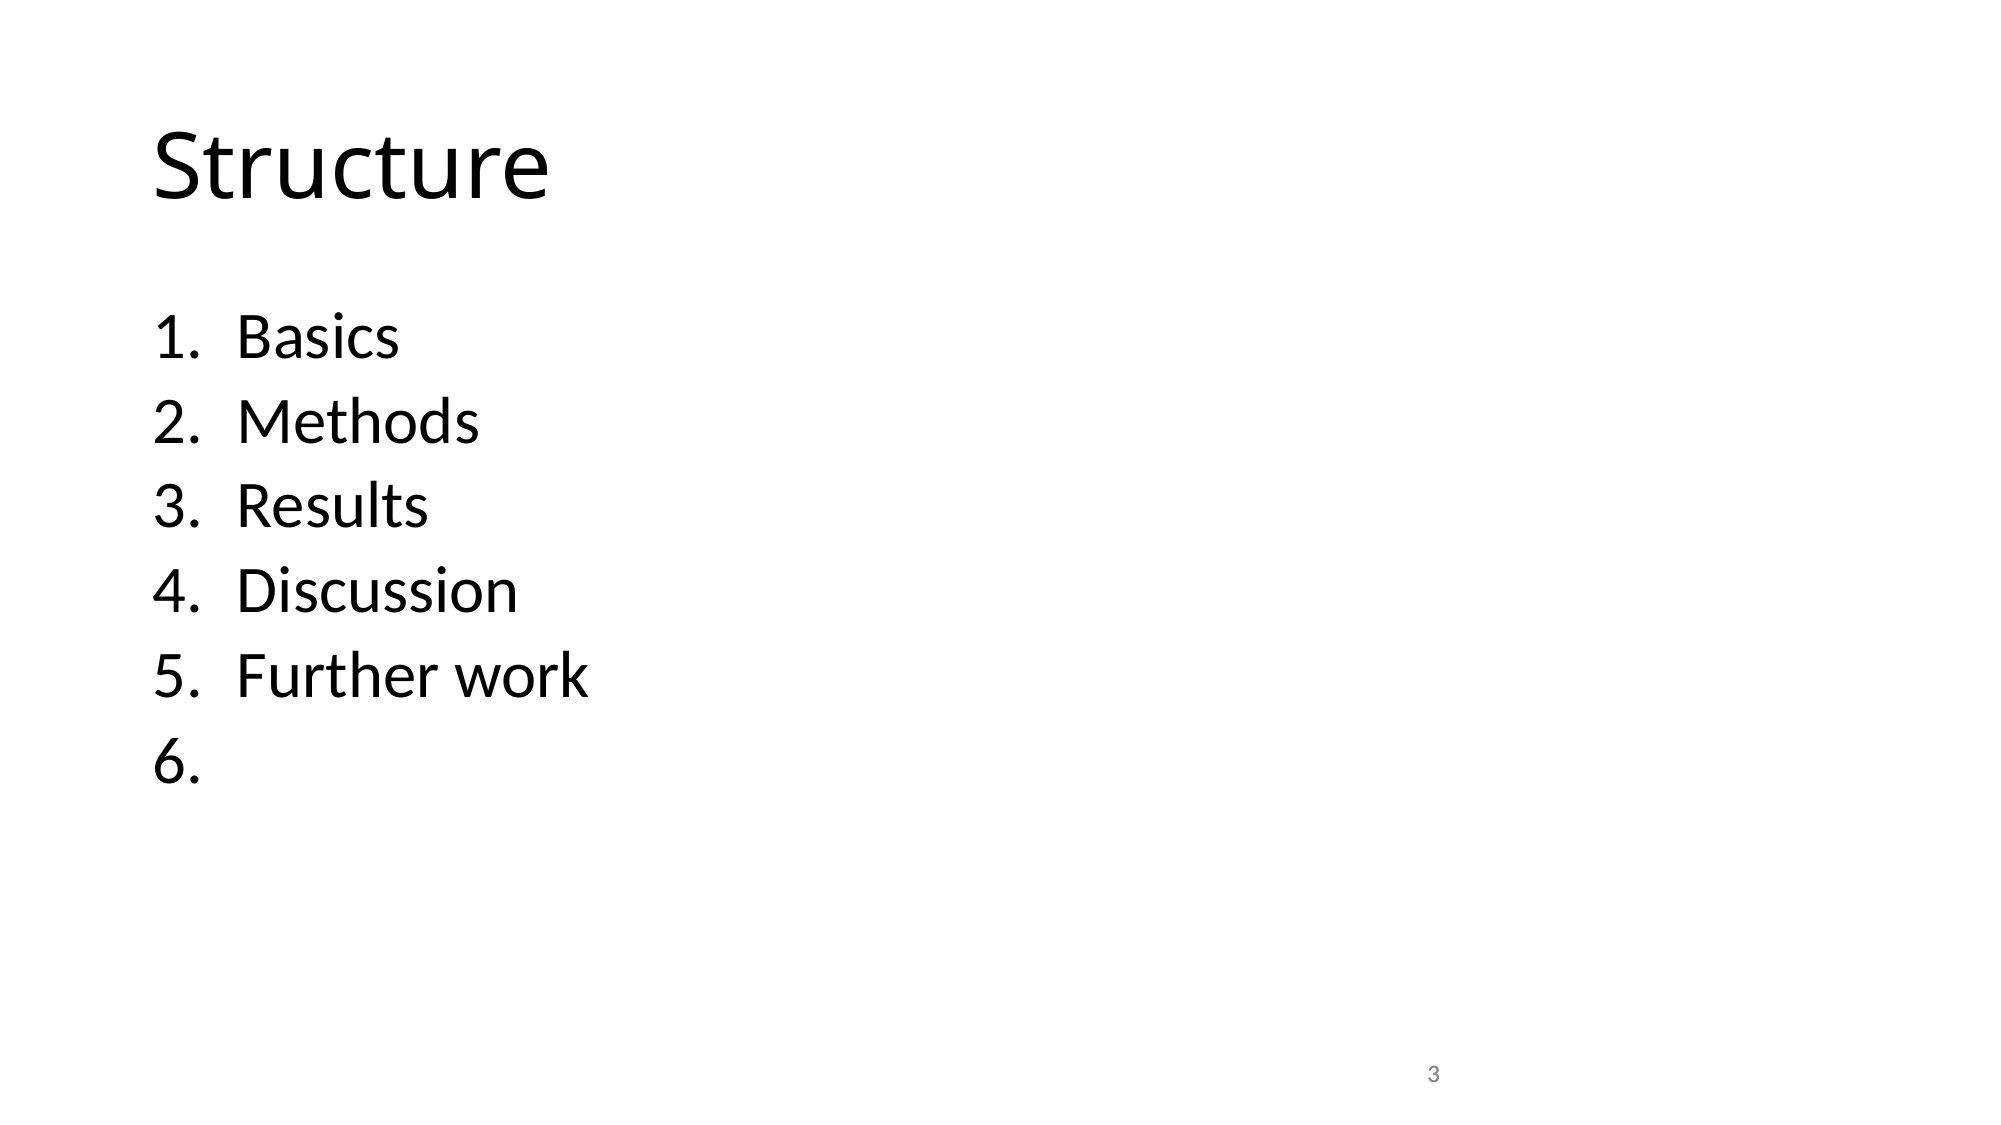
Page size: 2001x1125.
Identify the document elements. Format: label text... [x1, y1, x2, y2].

text_box [1412, 1042, 1863, 1103]
list Basics Methods Results Discussion Further work [137, 299, 1863, 1014]
title Structure [137, 59, 1863, 278]
